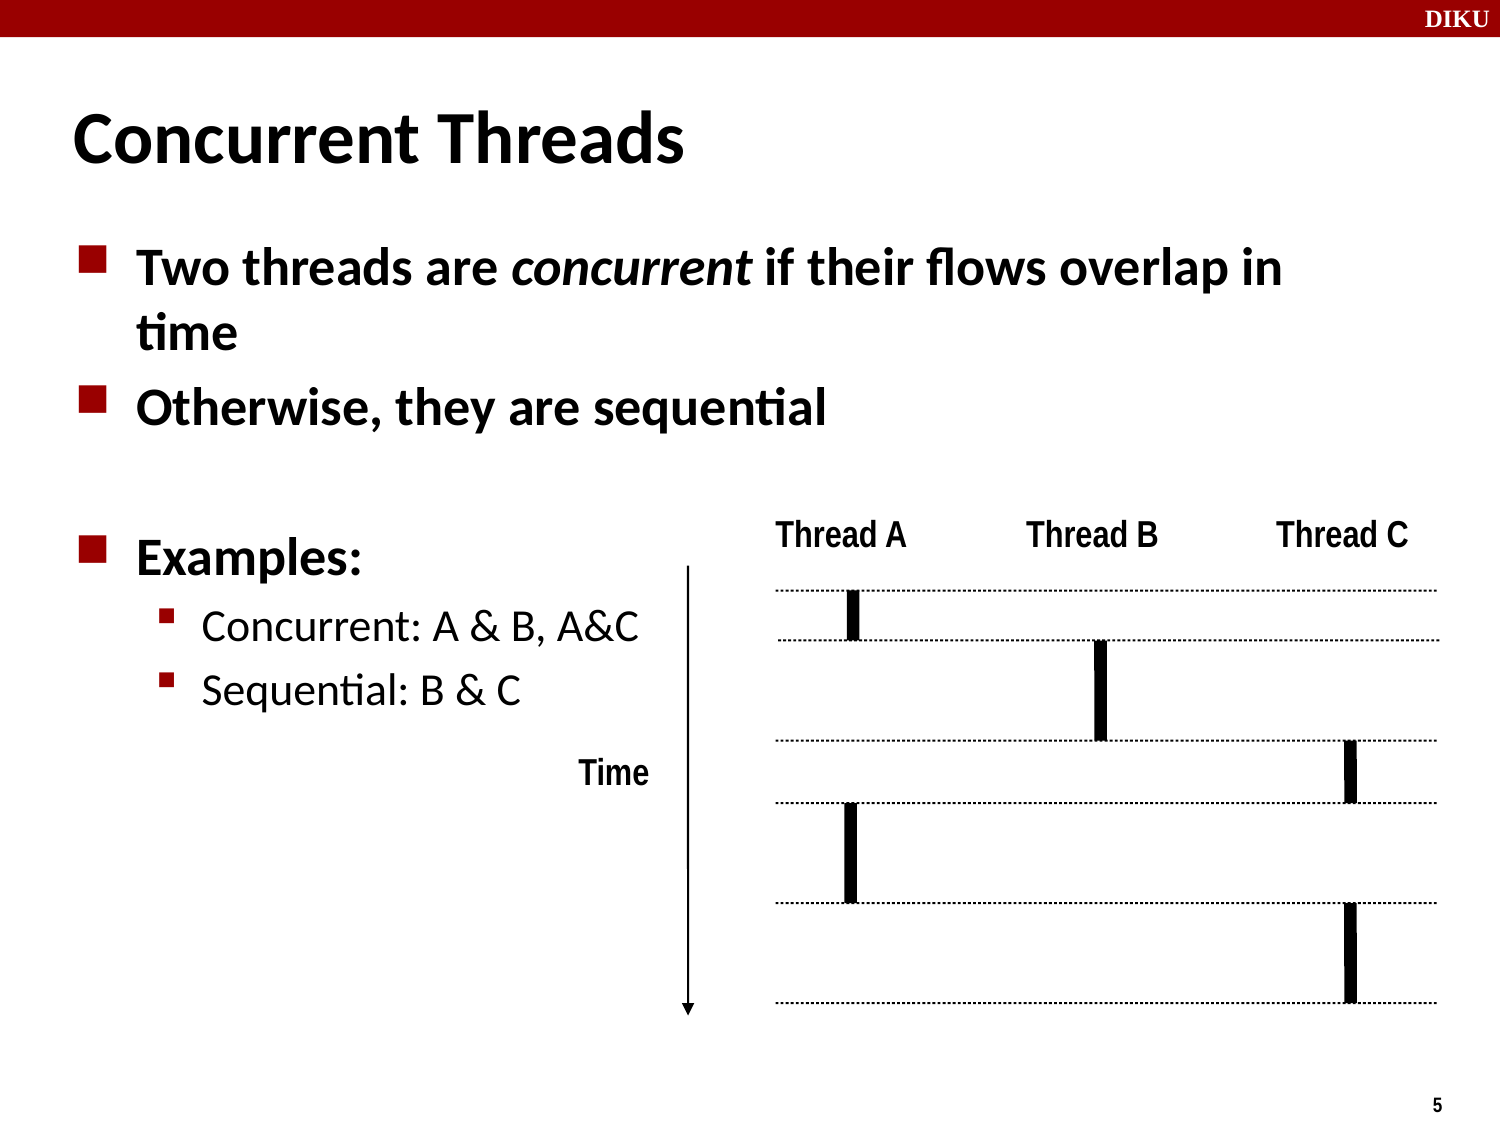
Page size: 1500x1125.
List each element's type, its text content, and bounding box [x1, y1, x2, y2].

text_box Concurrent Threads [58, 71, 1304, 197]
text_box Thread B [1011, 502, 1174, 563]
text_box Thread A [760, 502, 924, 563]
text_box Thread C [1261, 502, 1424, 563]
text_box Time [563, 740, 665, 801]
text_box Two threads are concurrent if their flows overlap in time Otherwise, they are sequential Examples: Concurrent: A & B, A&C Sequential: B & C [65, 223, 1361, 1039]
